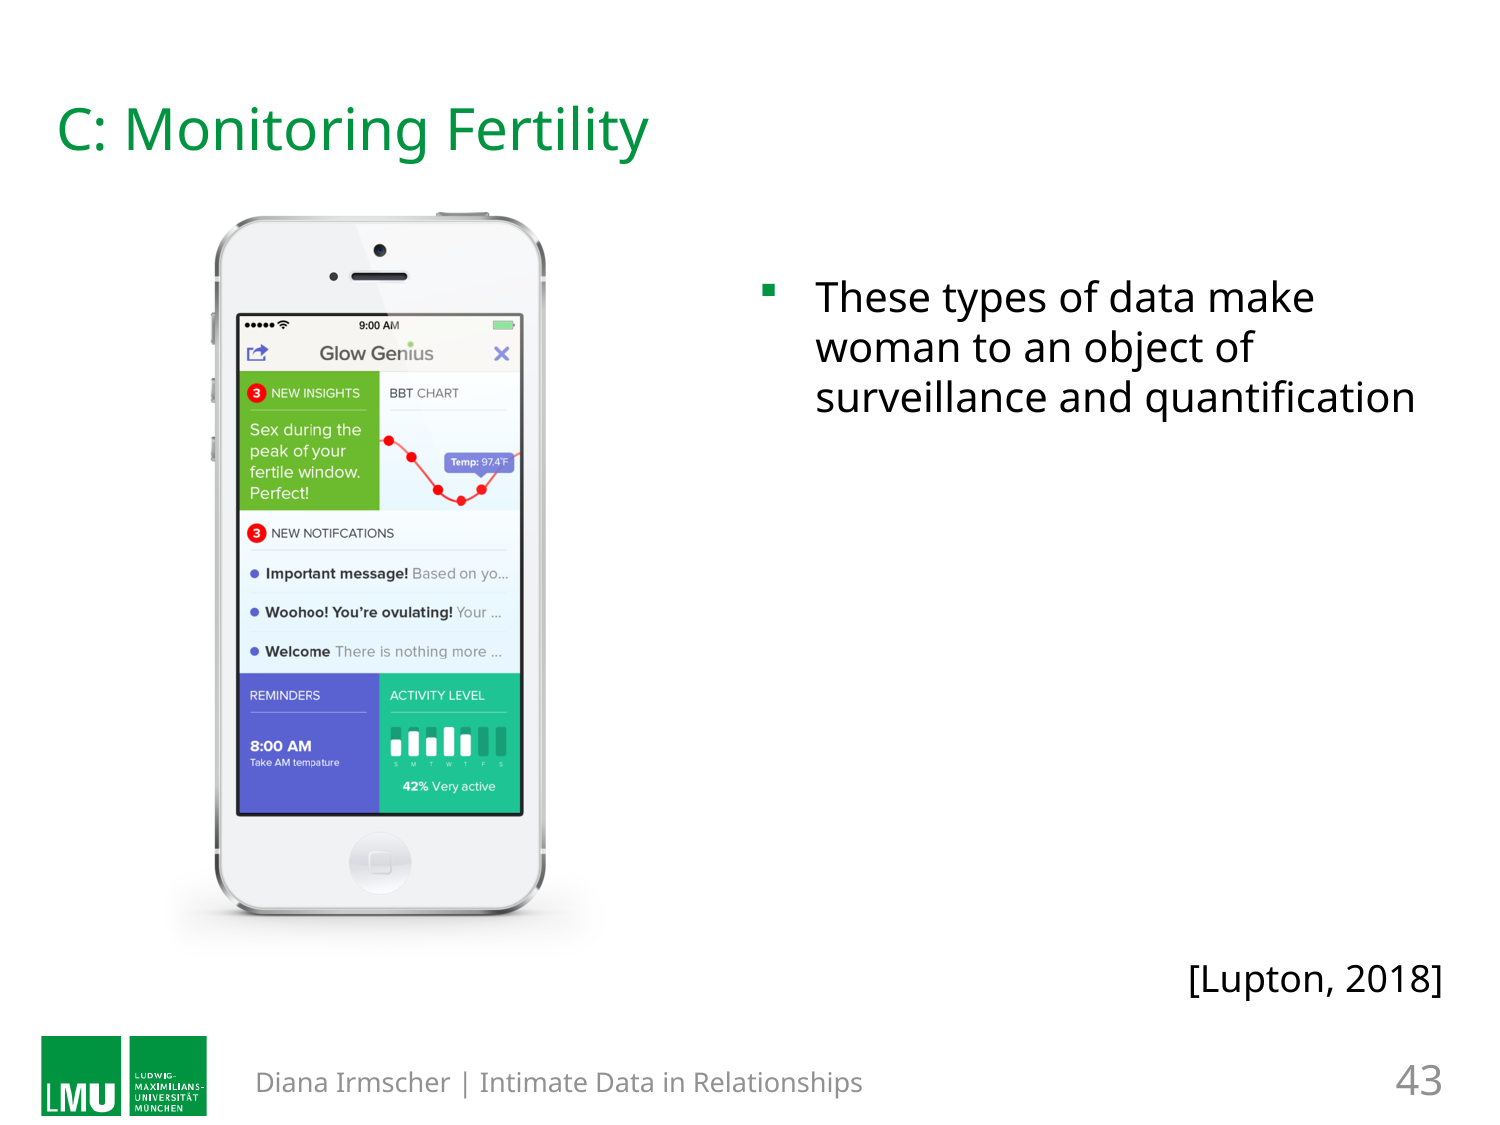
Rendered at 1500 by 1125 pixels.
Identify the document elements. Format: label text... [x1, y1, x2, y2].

picture [165, 212, 606, 957]
slide_number <number> [1014, 1046, 1459, 1117]
footer Diana Irmscher | Intimate Data in Relationships [240, 1046, 963, 1117]
list [Lupton, 2018] [41, 947, 1459, 1007]
list These types of data make woman to an object of surveillance and quantification [744, 262, 1453, 1001]
title C: Monitoring Fertility [41, 37, 1459, 217]
